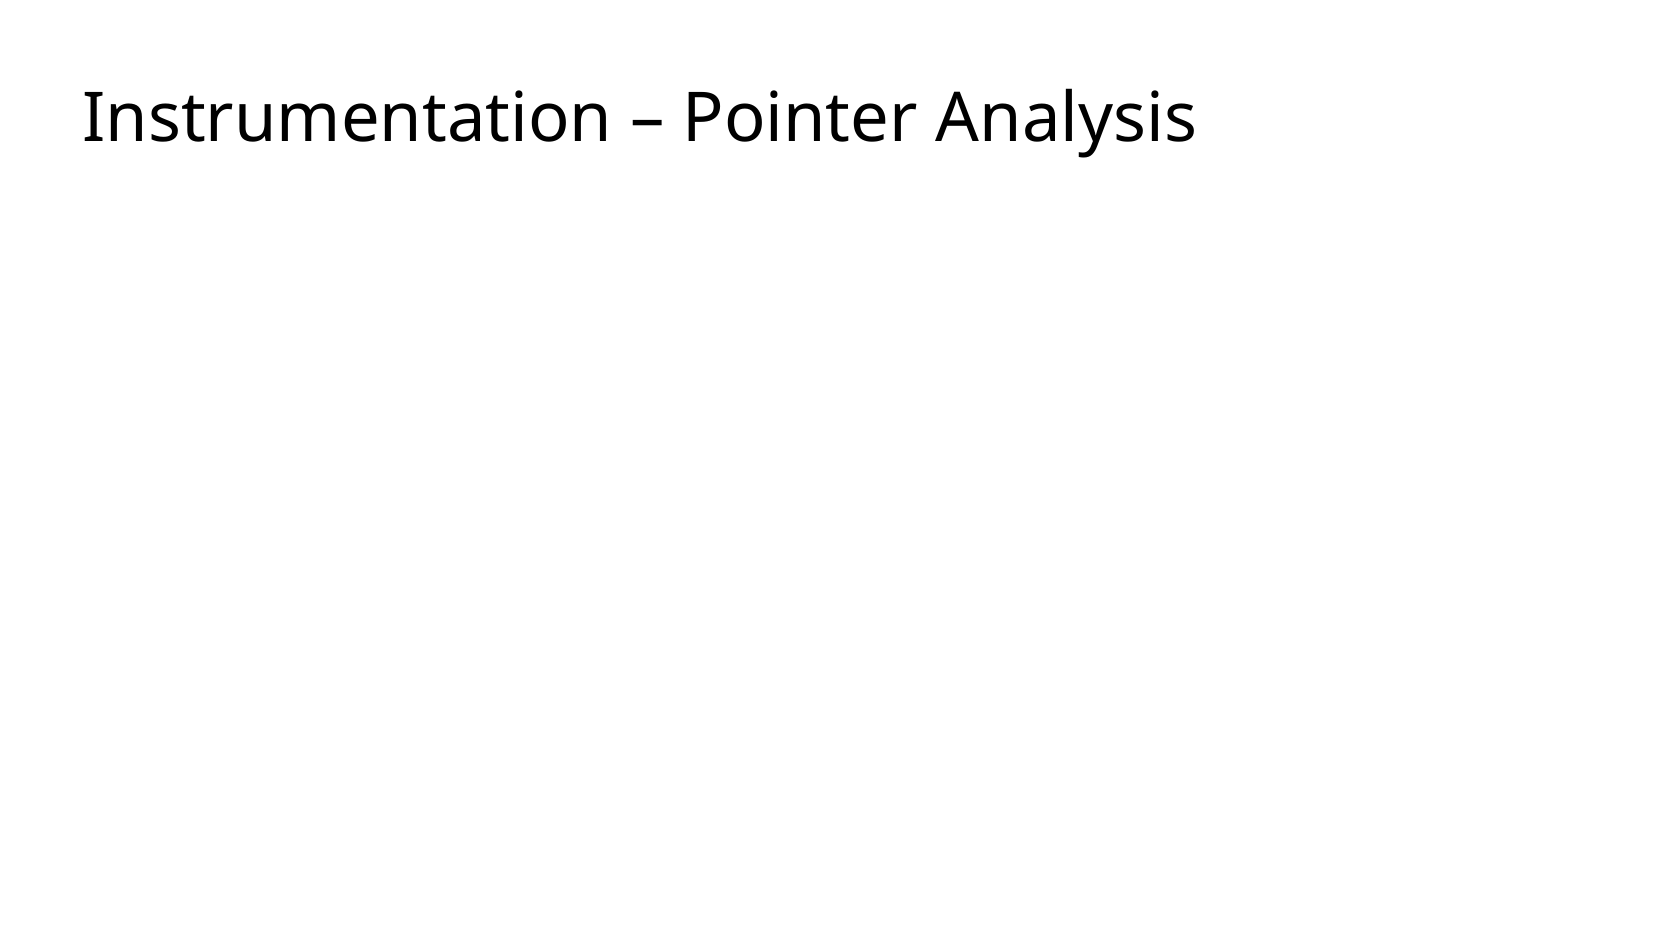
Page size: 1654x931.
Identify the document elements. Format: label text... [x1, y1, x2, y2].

title Instrumentation – Pointer Analysis [82, 37, 1571, 193]
